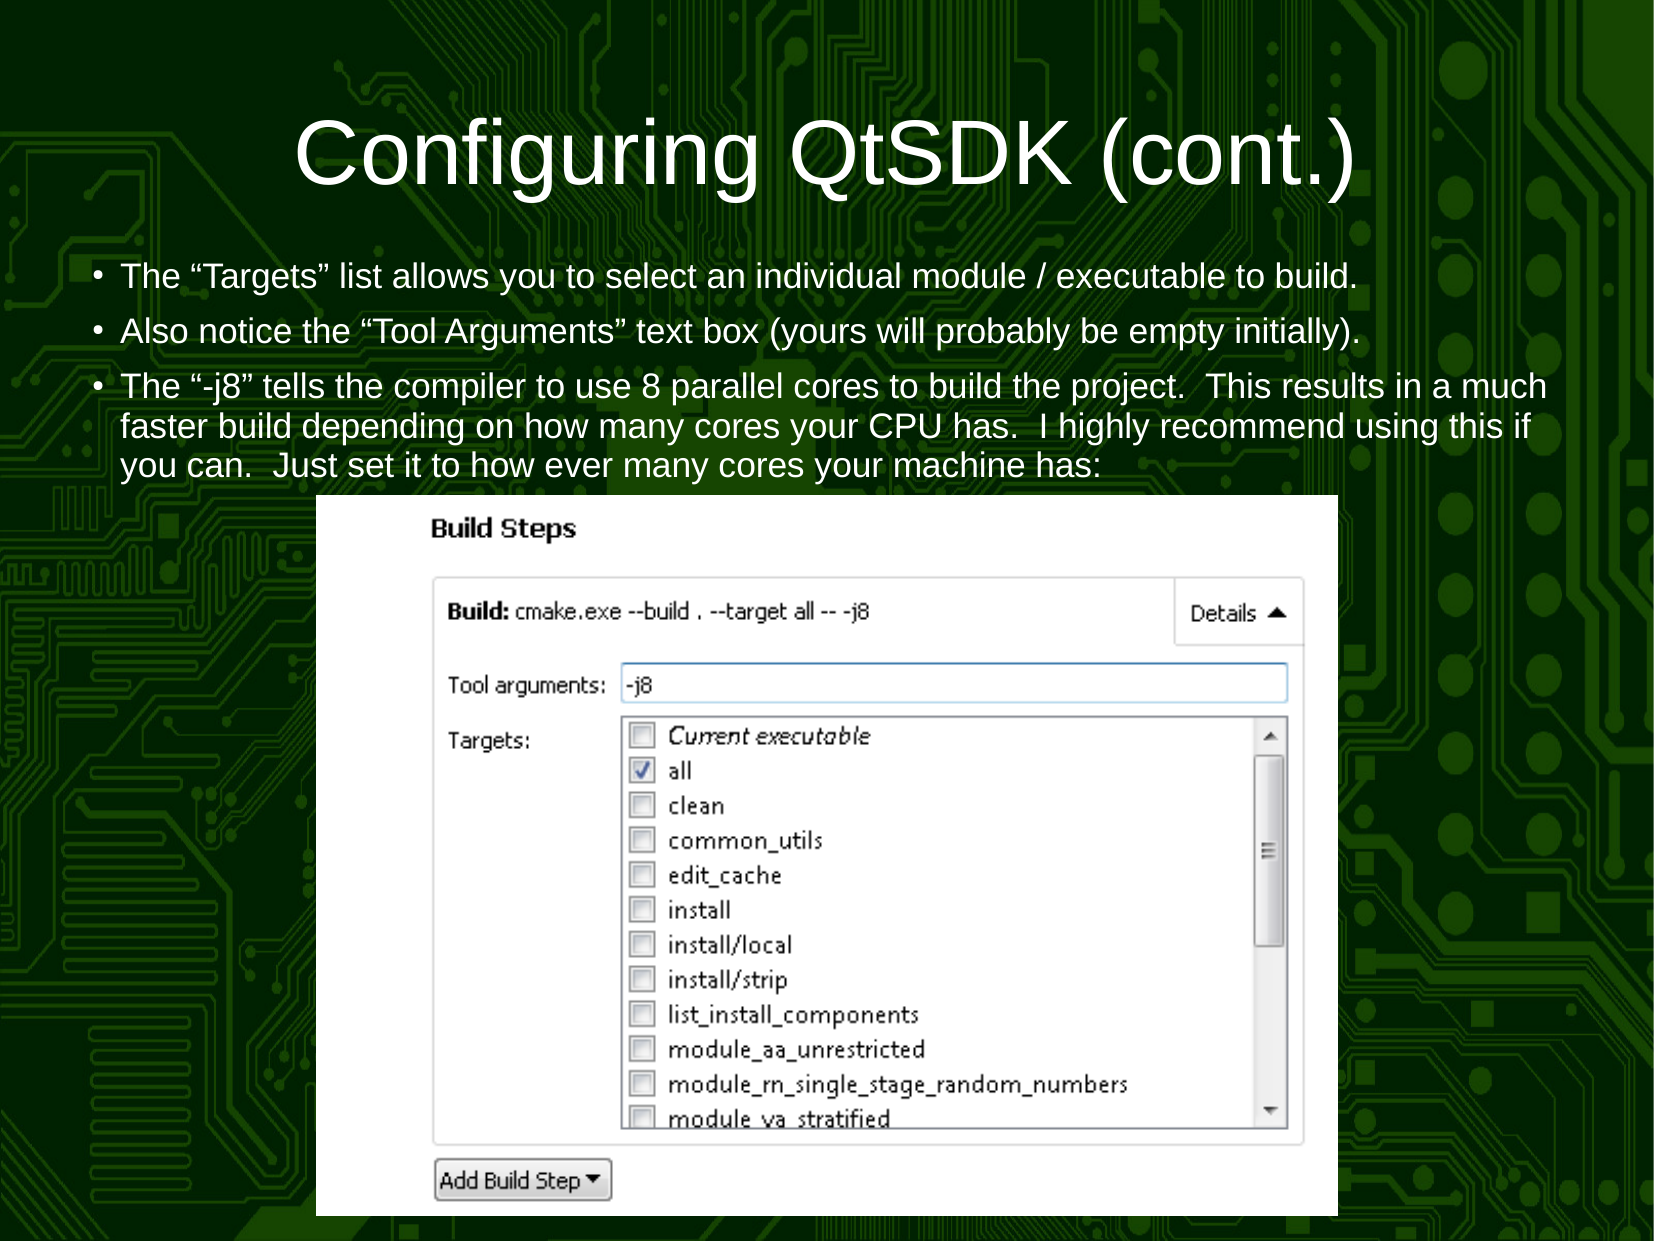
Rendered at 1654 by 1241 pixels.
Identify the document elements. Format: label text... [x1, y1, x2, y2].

title Configuring QtSDK (cont.) [82, 49, 1571, 256]
list The “Targets” list allows you to select an individual module / executable to build. Also notice the “Tool Arguments” text box (yours will probably be empty initially). The “-j8” tells the compiler to use 8 parallel cores to build the project. This results in a much faster build depending on how many cores your CPU has. I highly recommend using this if you can. Just set it to how ever many cores your machine has: [82, 256, 1571, 490]
picture [0, 0, 1654, 1241]
